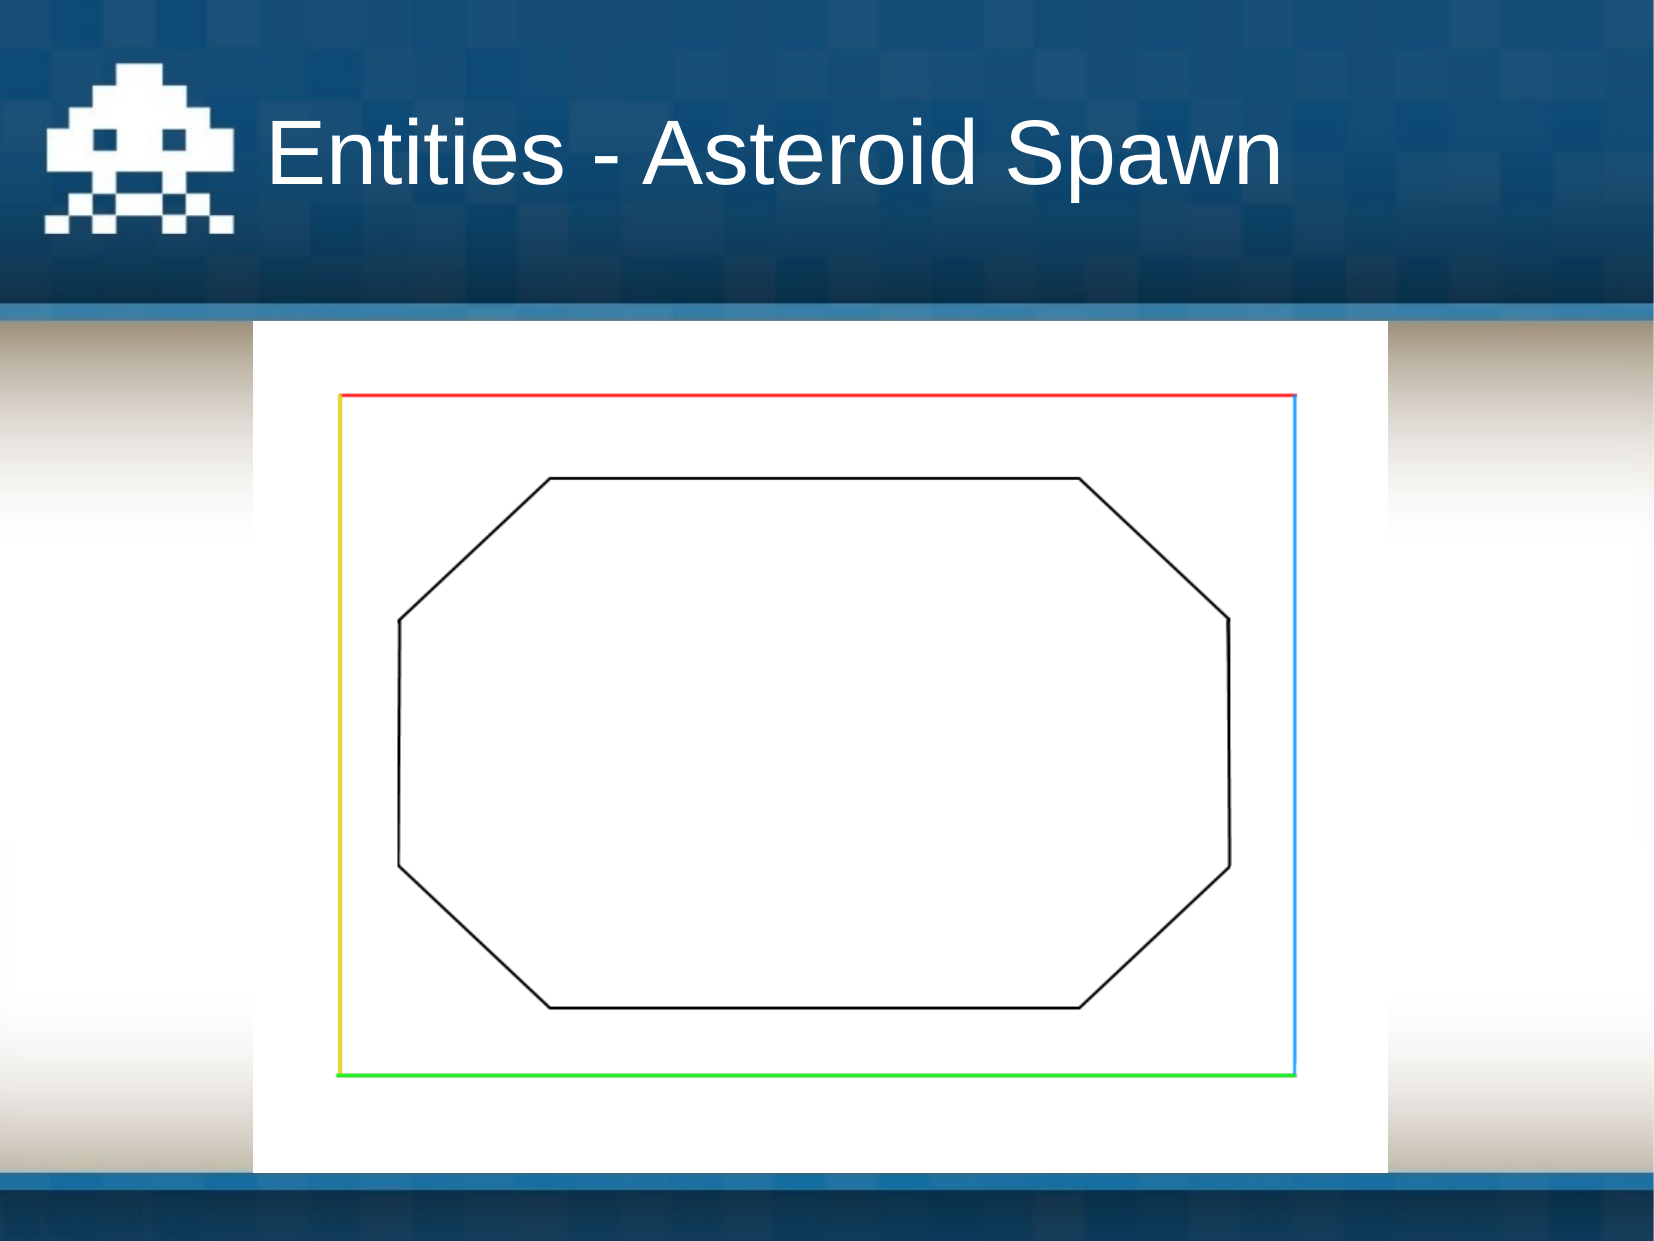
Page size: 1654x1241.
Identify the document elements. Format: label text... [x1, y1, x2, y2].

title Entities - Asteroid Spawn [265, 49, 1571, 257]
picture [0, 0, 1654, 1241]
